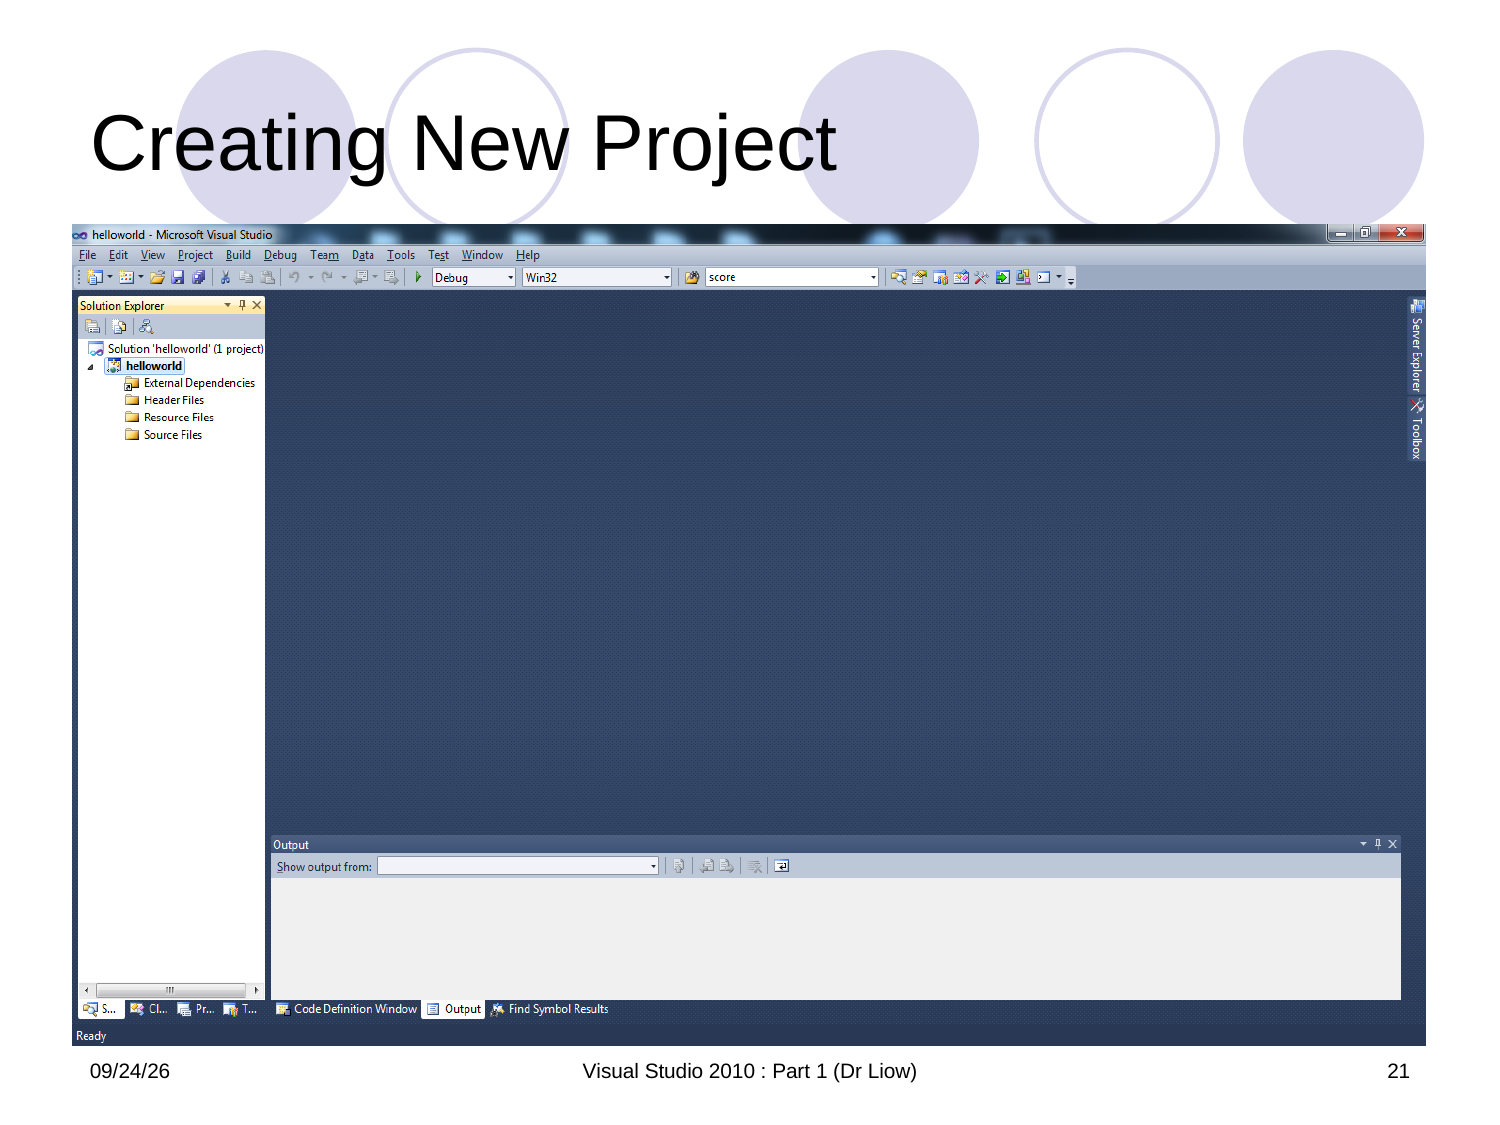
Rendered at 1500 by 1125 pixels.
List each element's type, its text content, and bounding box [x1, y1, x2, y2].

text_box 08/22/12 [74, 1049, 426, 1101]
picture [72, 224, 1426, 1046]
title Creating New Project [75, 45, 1426, 224]
text_box <number> [1074, 1049, 1426, 1101]
text_box Visual Studio 2010 : Part 1 (Dr Liow) [512, 1049, 988, 1101]
